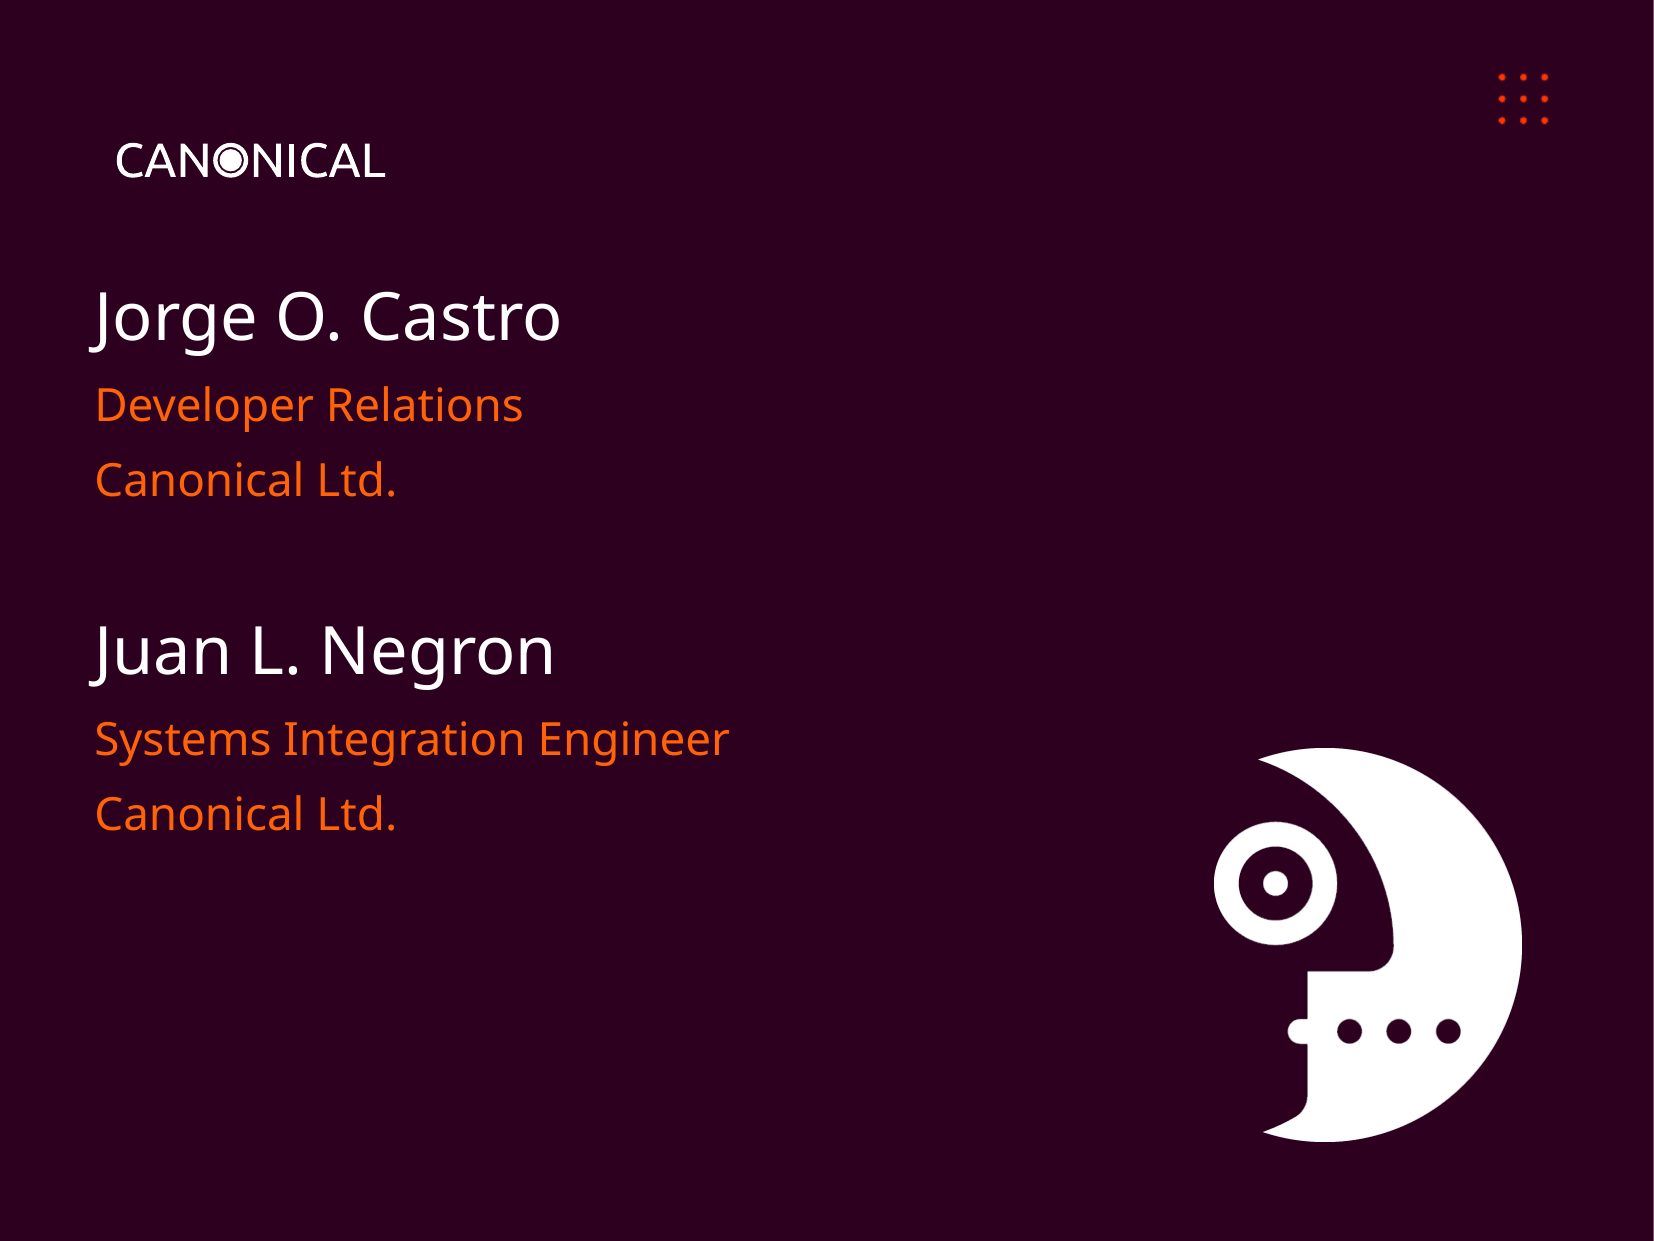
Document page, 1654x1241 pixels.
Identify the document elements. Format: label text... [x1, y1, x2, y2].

picture [0, 0, 1654, 1241]
title Jorge O. Castro Developer Relations Canonical Ltd. Juan L. Negron Systems Integration Engineer Canonical Ltd. [94, 310, 1273, 785]
